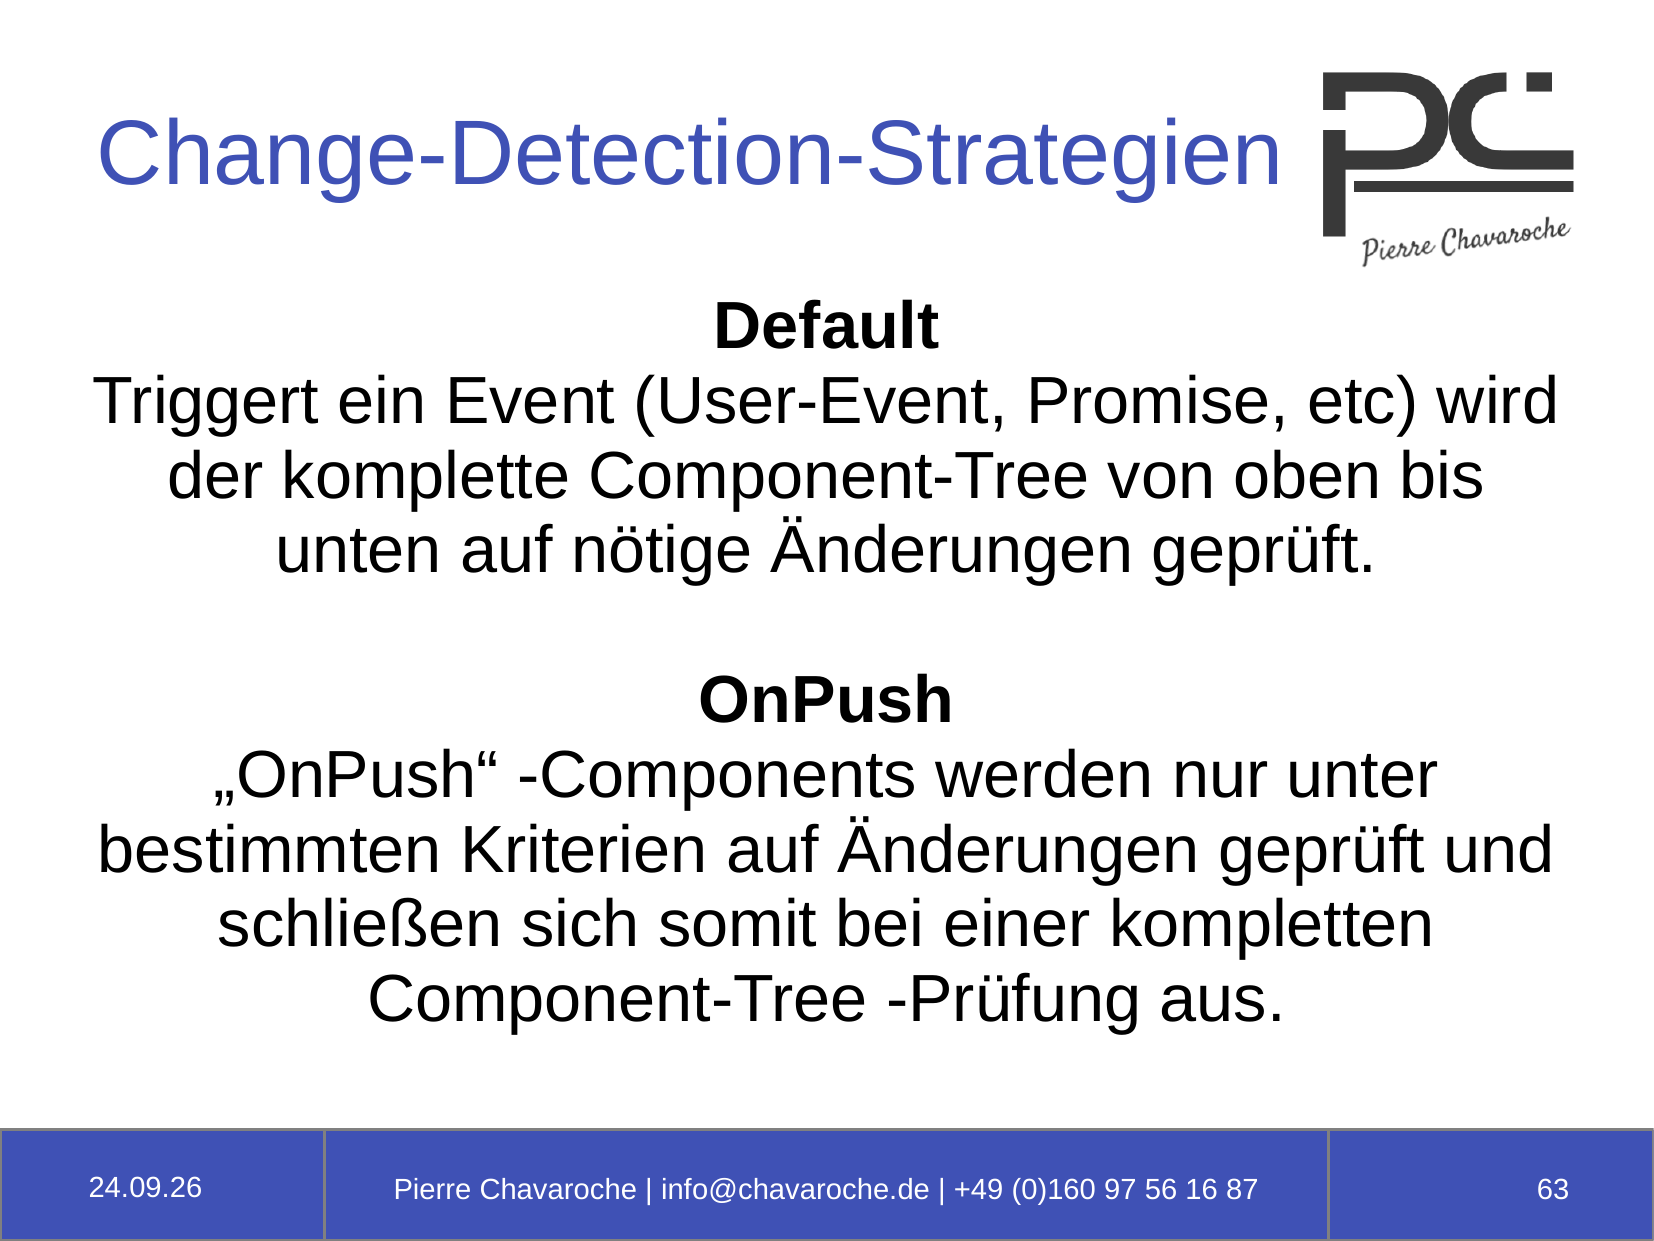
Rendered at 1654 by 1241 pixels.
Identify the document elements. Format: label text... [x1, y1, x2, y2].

title Change-Detection-Strategien [82, 49, 1300, 257]
picture [1307, 29, 1589, 311]
subtitle Default Triggert ein Event (User-Event, Promise, etc) wird der komplette Component-Tree von oben bis unten auf nötige Änderungen geprüft. OnPush „OnPush“ -Components werden nur unter bestimmten Kriterien auf Änderungen geprüft und schließen sich somit bei einer kompletten Component-Tree -Prüfung aus. [82, 288, 1571, 1111]
